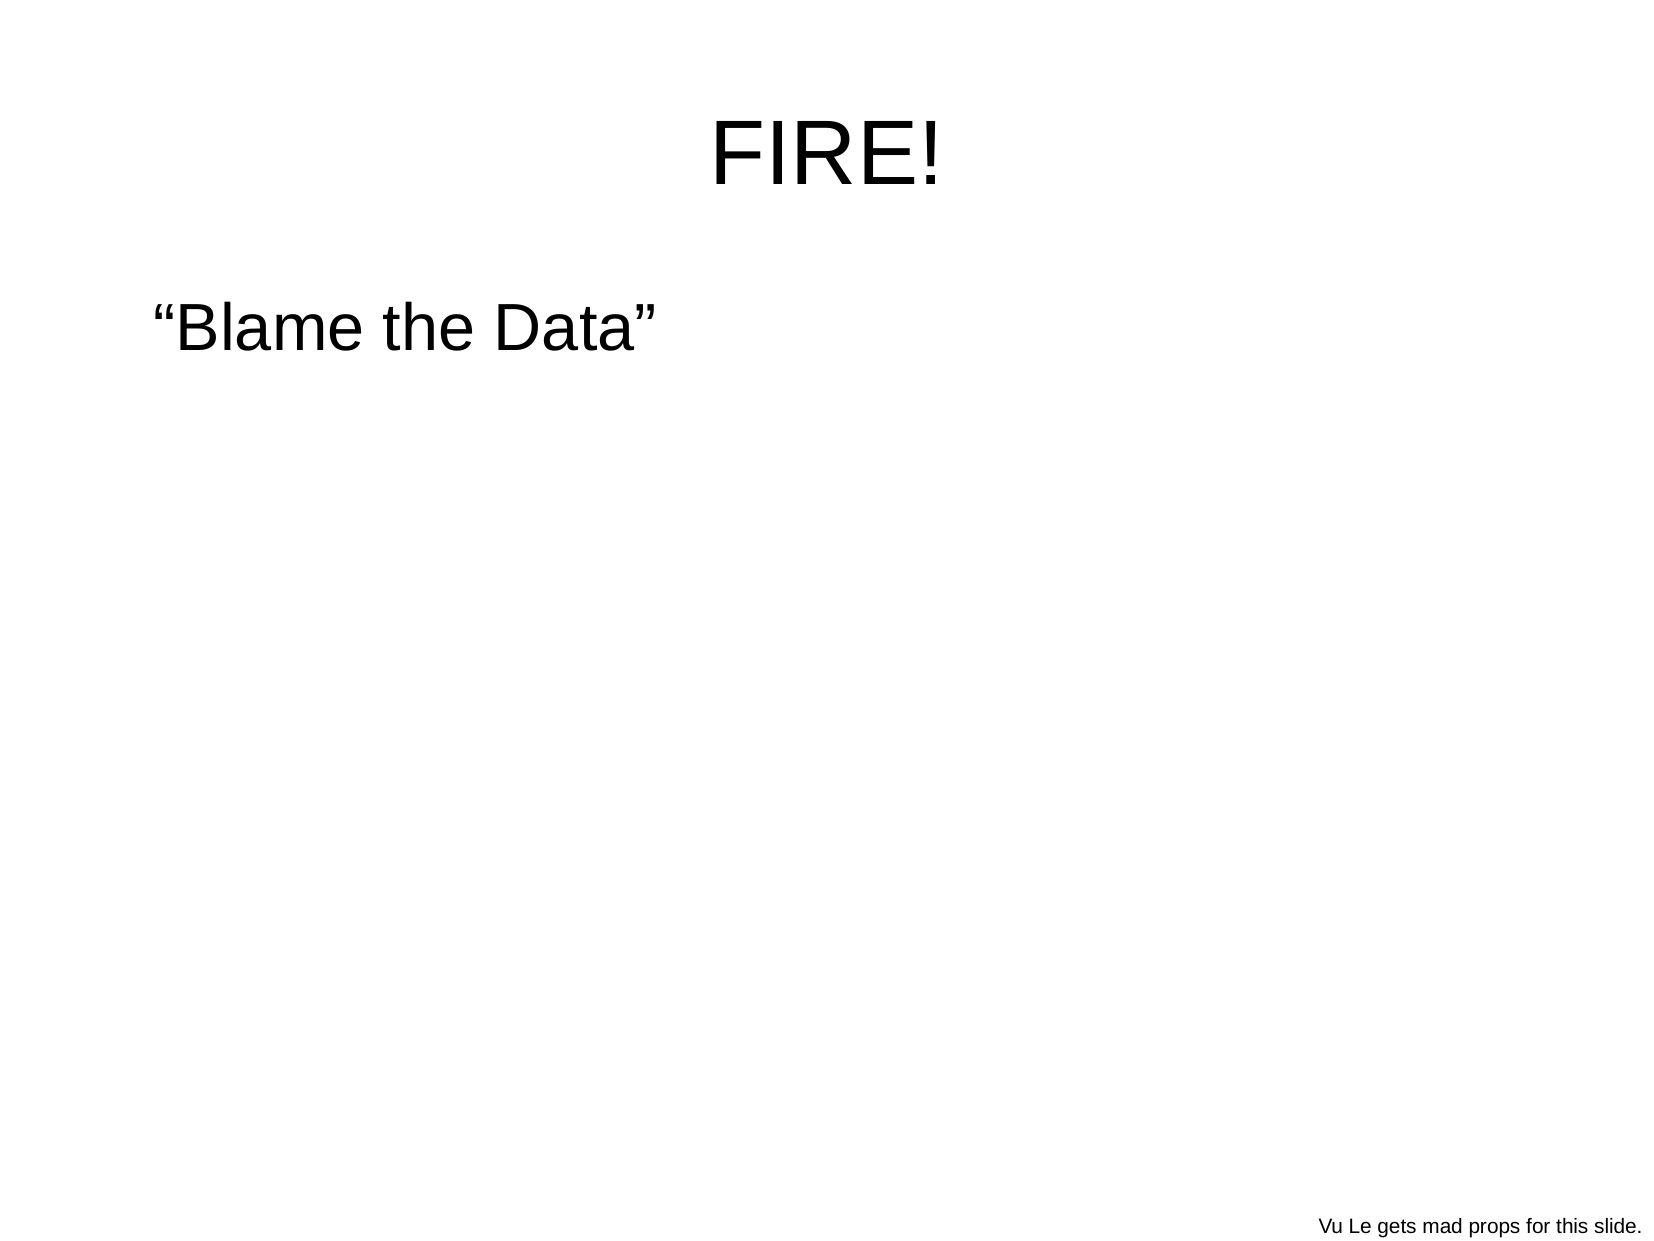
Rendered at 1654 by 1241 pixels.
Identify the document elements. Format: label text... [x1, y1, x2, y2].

list “Blame the Data” [82, 290, 1571, 1010]
list Vu Le gets mad props for this slide. [1241, 1215, 1654, 1240]
title FIRE! [82, 49, 1571, 257]
